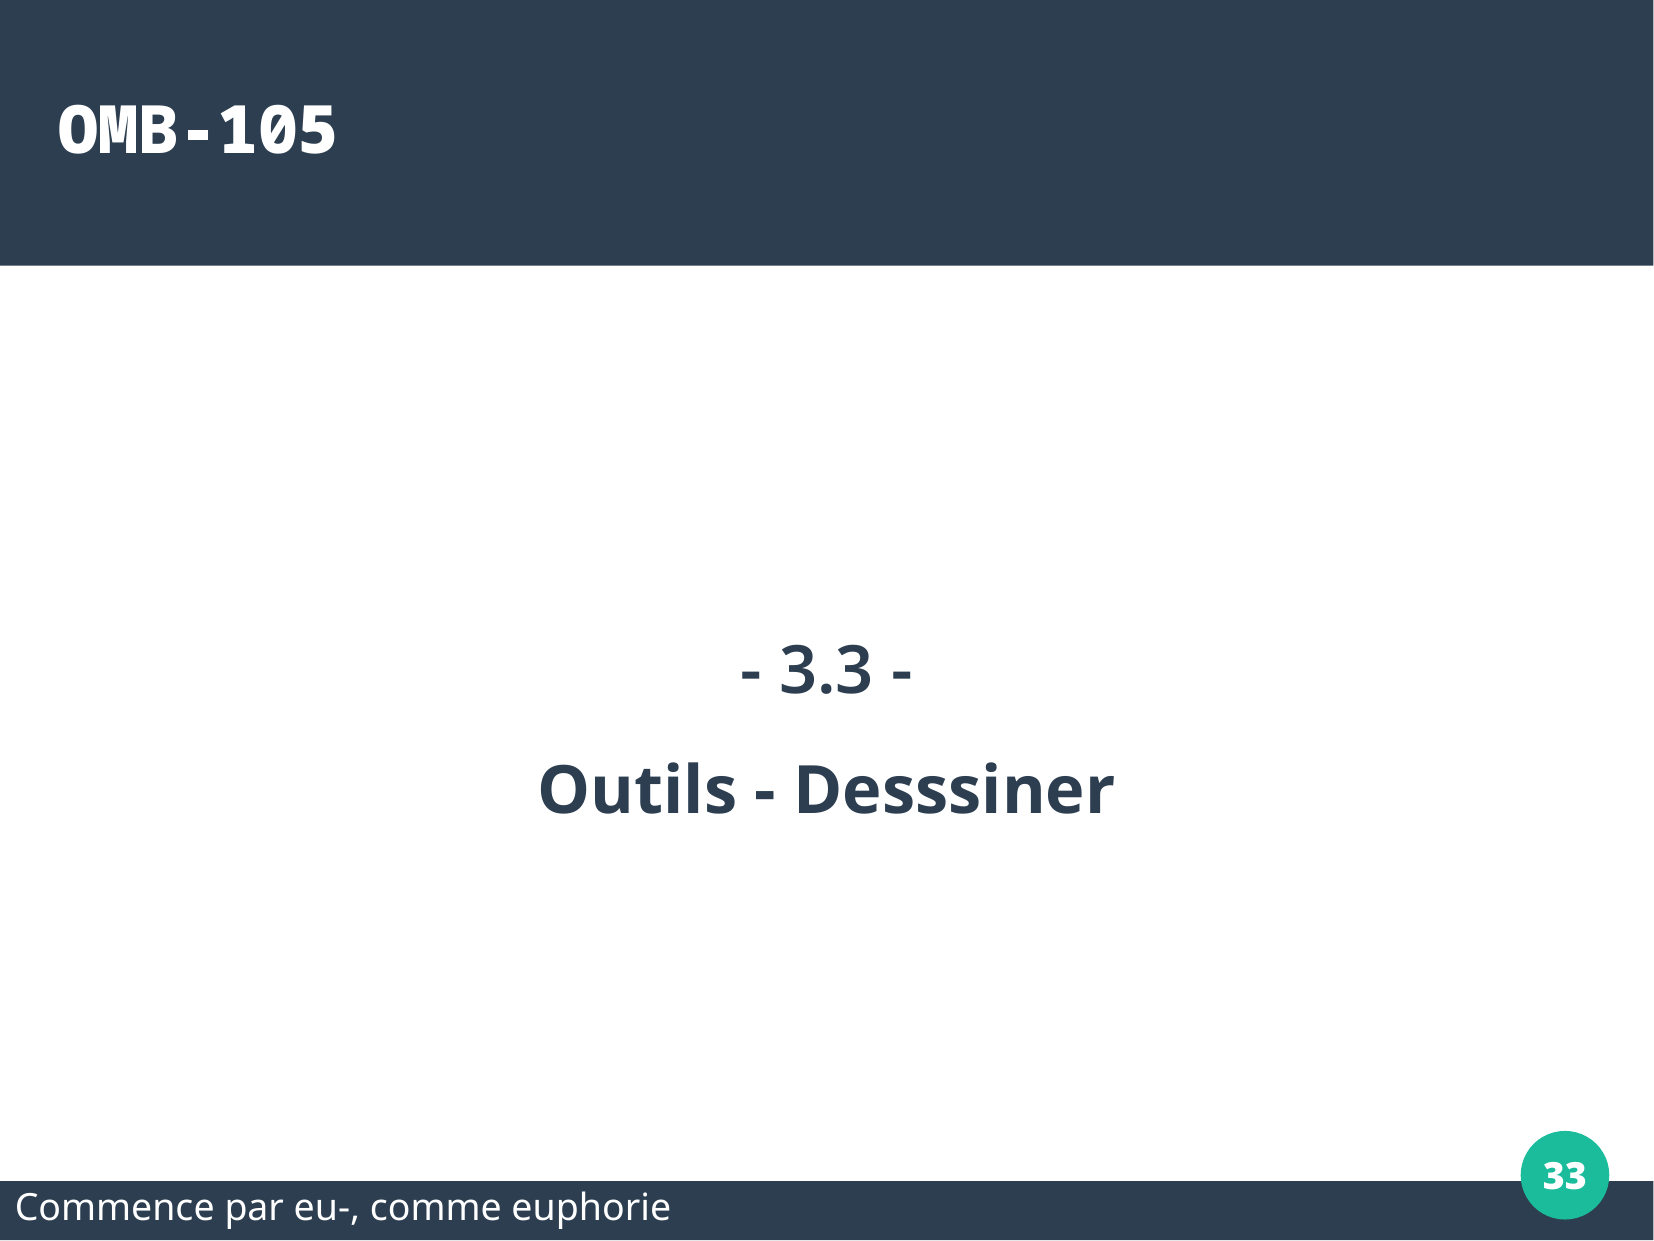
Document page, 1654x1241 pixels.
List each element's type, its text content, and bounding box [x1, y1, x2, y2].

title OMB-105 [59, 49, 1595, 207]
list - 3.3 - Outils - Desssiner [0, 270, 1654, 1186]
text_box Commence par eu-, comme euphorie [0, 1173, 1501, 1241]
